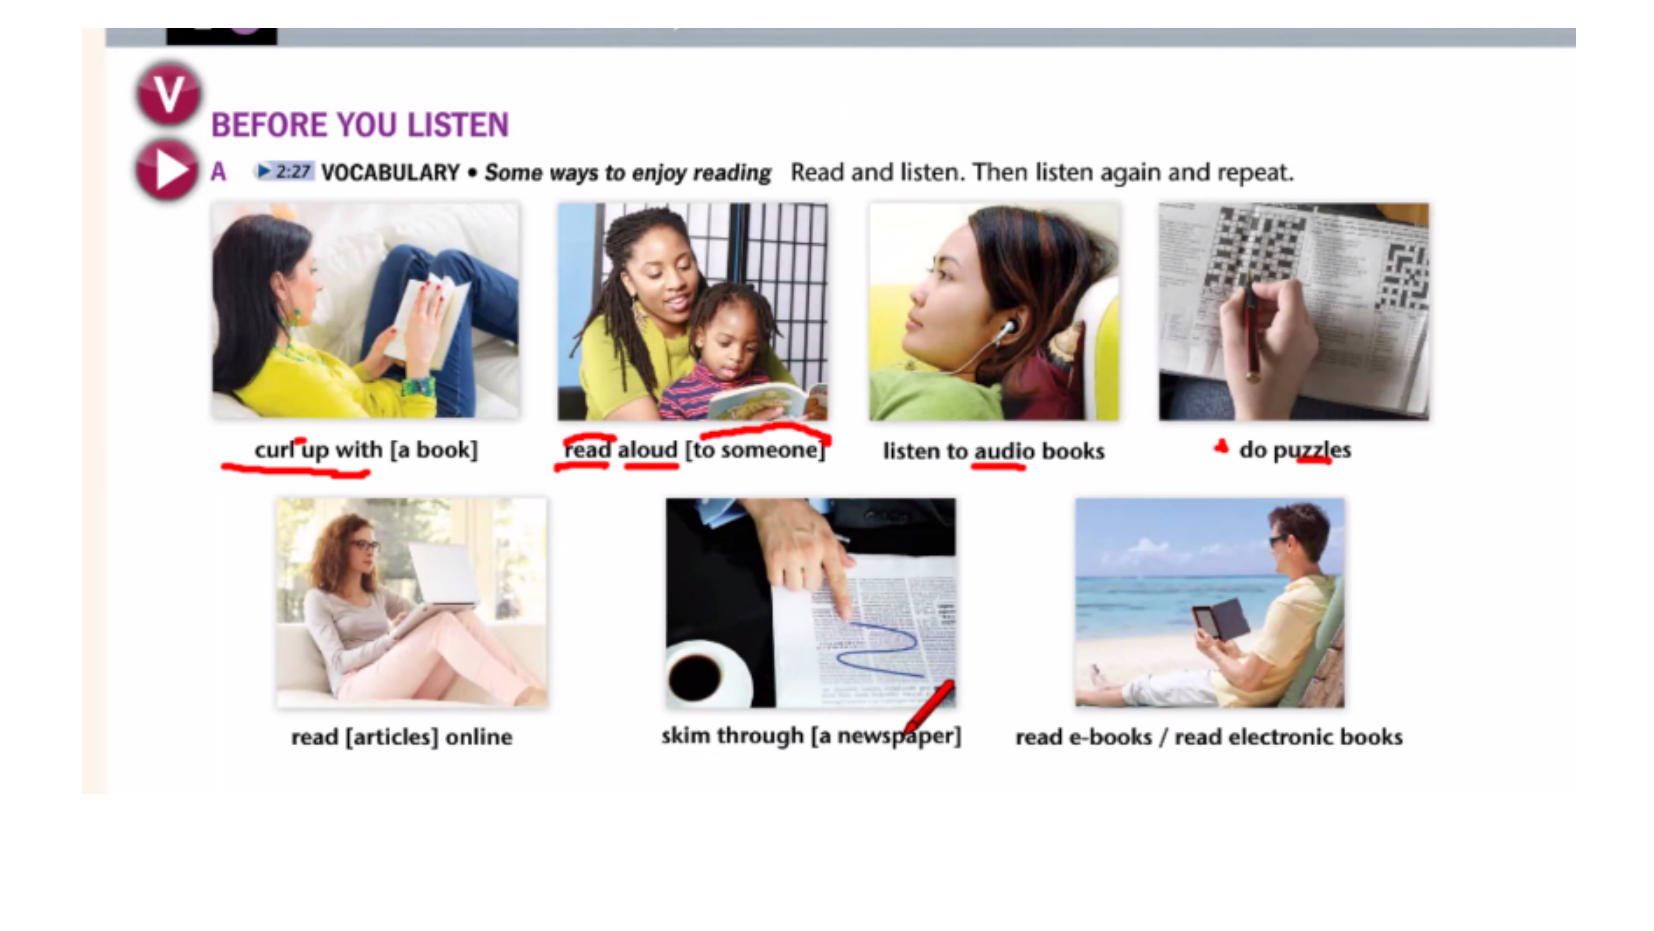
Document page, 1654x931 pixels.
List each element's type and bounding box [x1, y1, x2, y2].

picture [82, 28, 1576, 794]
